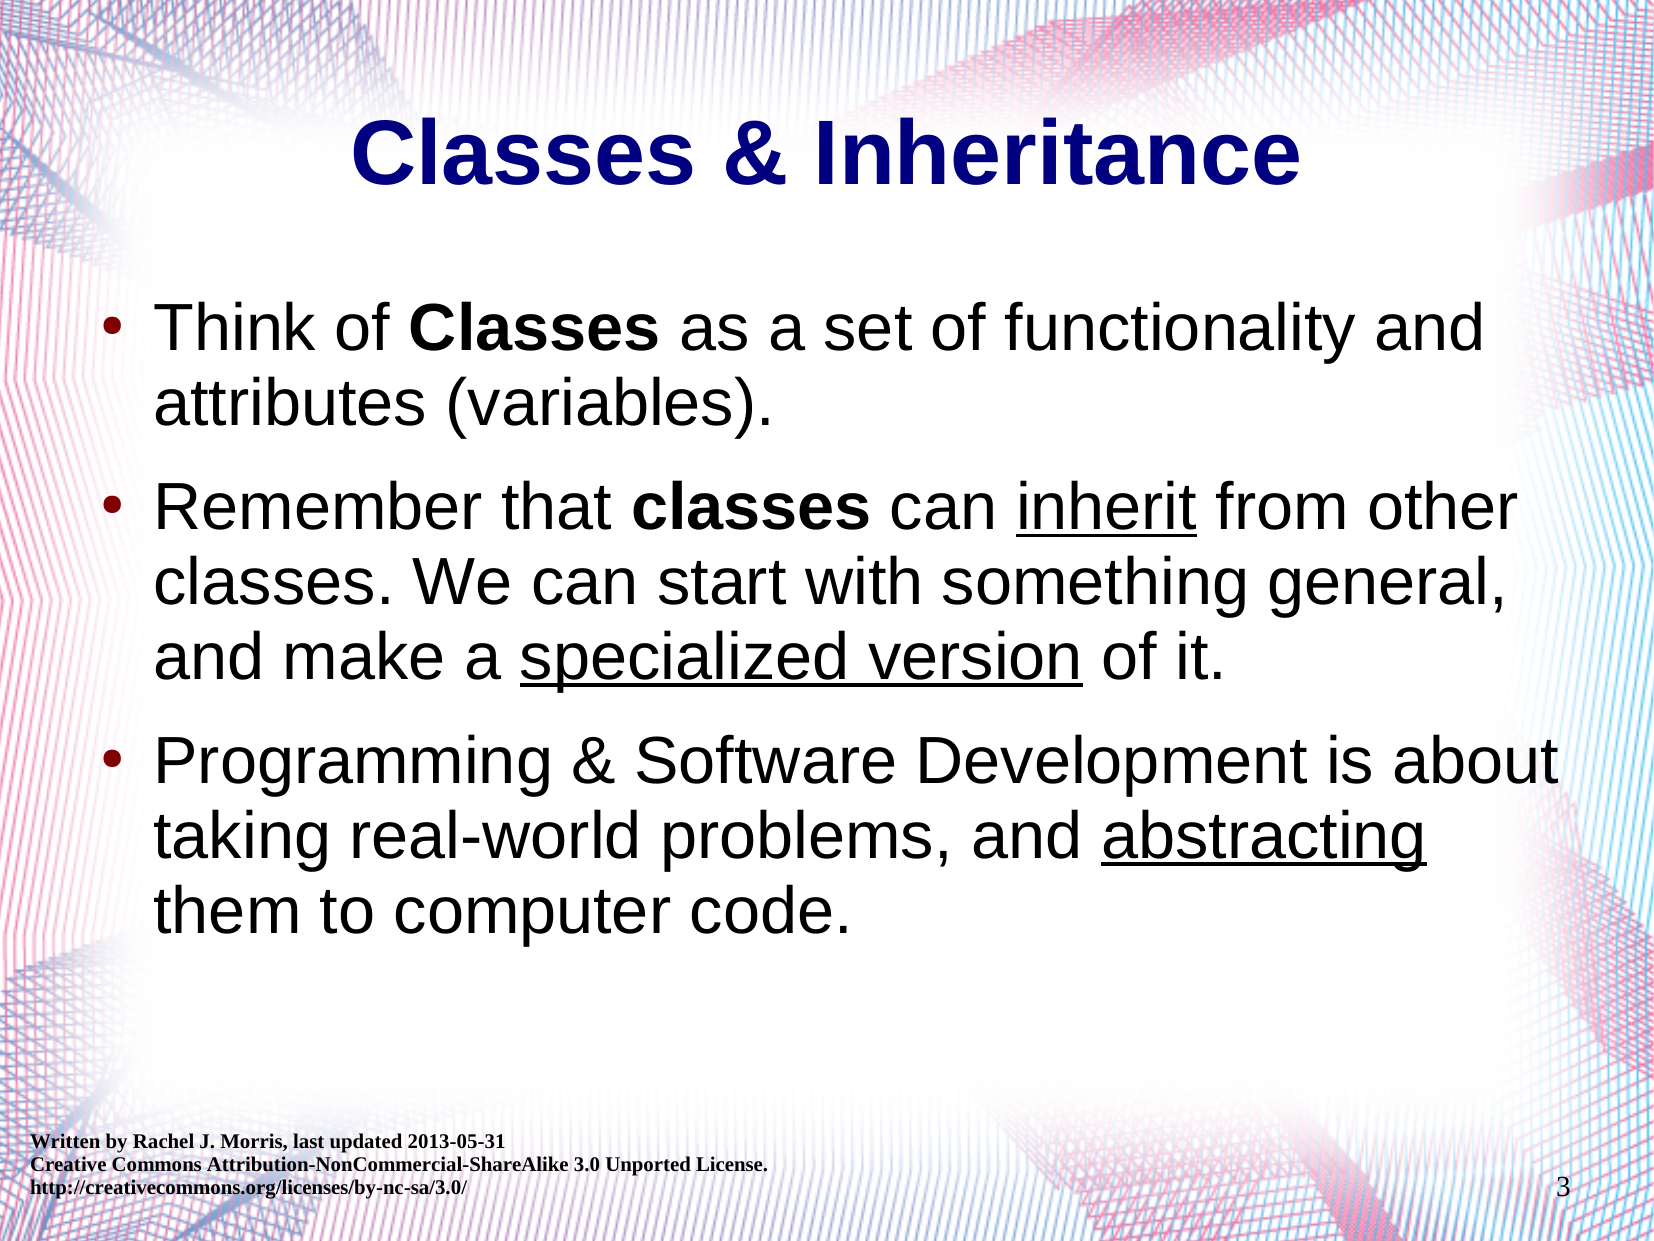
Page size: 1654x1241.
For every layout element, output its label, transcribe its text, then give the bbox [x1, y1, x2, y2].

title Classes & Inheritance [82, 49, 1571, 257]
picture [0, 0, 1654, 1241]
list Think of Classes as a set of functionality and attributes (variables). Remember that classes can inherit from other classes. We can start with something general, and make a specialized version of it. Programming & Software Development is about taking real-world problems, and abstracting them to computer code. [82, 290, 1571, 1010]
